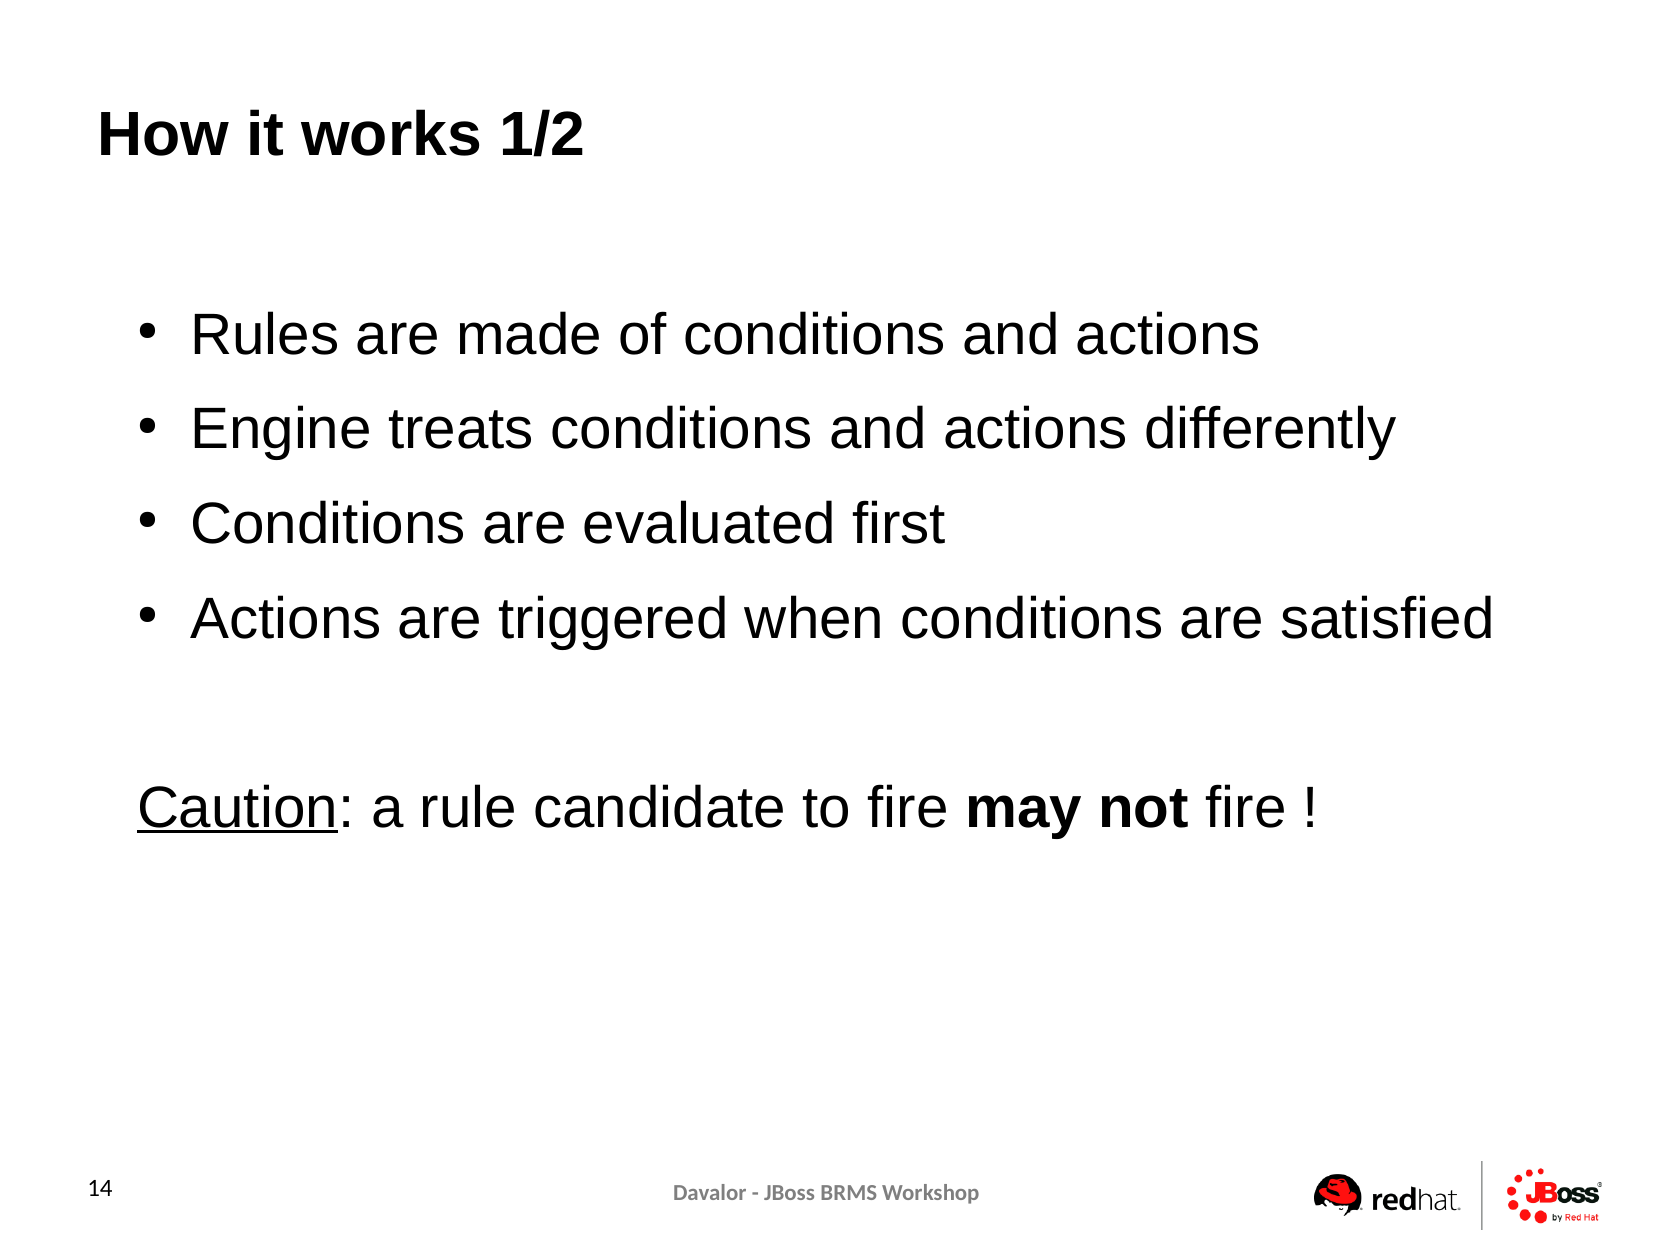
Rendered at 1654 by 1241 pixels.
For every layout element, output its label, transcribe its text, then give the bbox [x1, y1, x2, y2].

picture [1314, 1161, 1602, 1230]
title How it works 1/2 [82, 95, 1571, 226]
list Rules are made of conditions and actions Engine treats conditions and actions differently Conditions are evaluated first Actions are triggered when conditions are satisfied Caution: a rule candidate to fire may not fire ! [86, 295, 1576, 1039]
